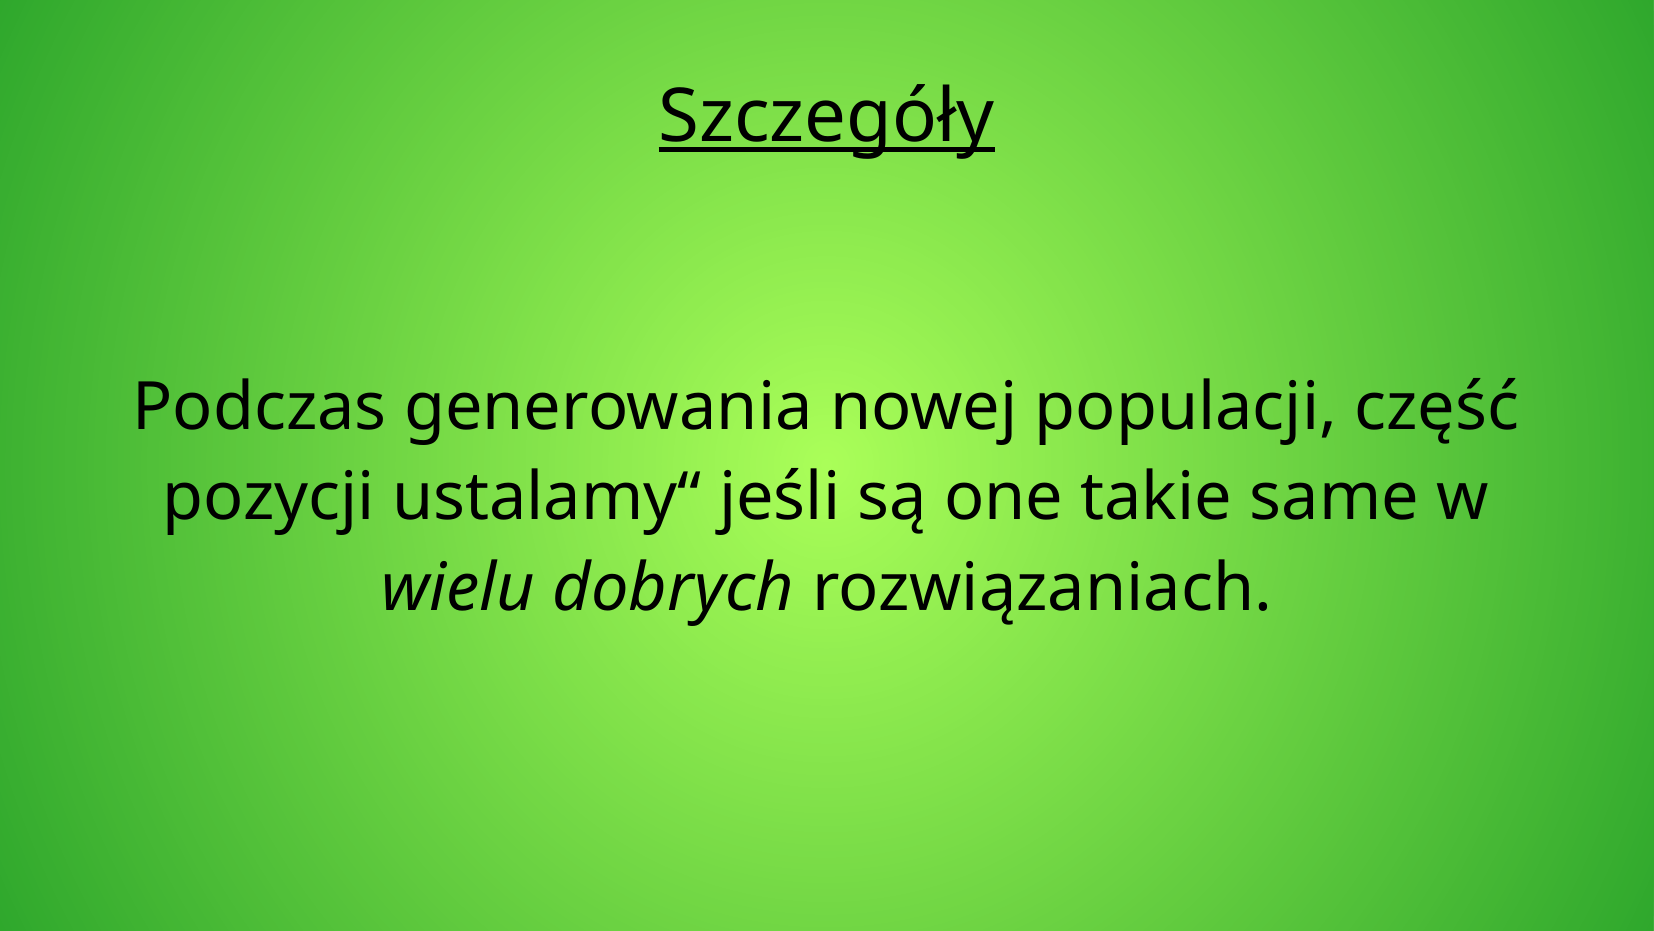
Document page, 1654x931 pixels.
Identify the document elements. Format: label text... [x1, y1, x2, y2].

subtitle Podczas generowania nowej populacji, część pozycji ustalamy“ jeśli są one takie same w wielu dobrych rozwiązaniach. [82, 224, 1571, 764]
title Szczegóły [82, 35, 1571, 189]
